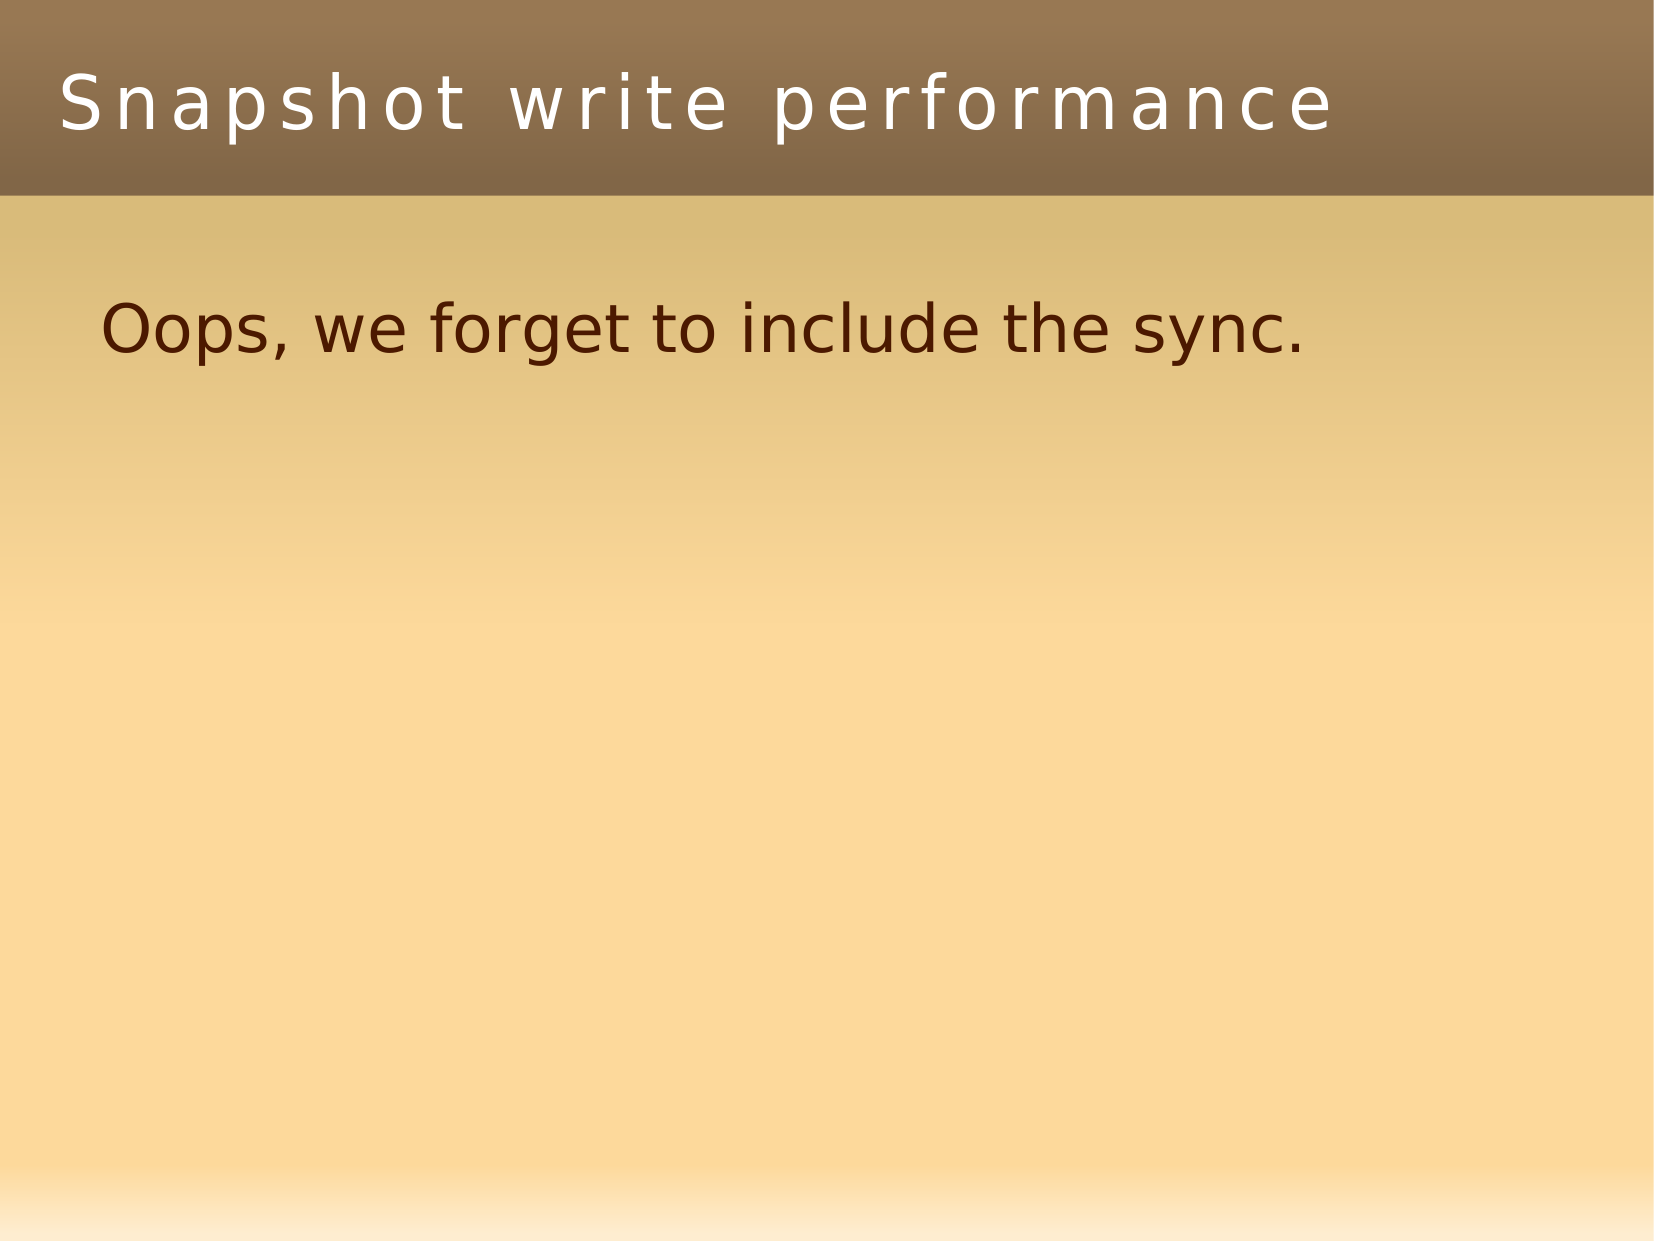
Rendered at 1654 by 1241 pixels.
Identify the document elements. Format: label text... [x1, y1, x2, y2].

list Oops, we forget to include the sync. [82, 290, 1571, 1109]
picture [0, 0, 1654, 1241]
title Snapshot write performance [59, 29, 1595, 178]
